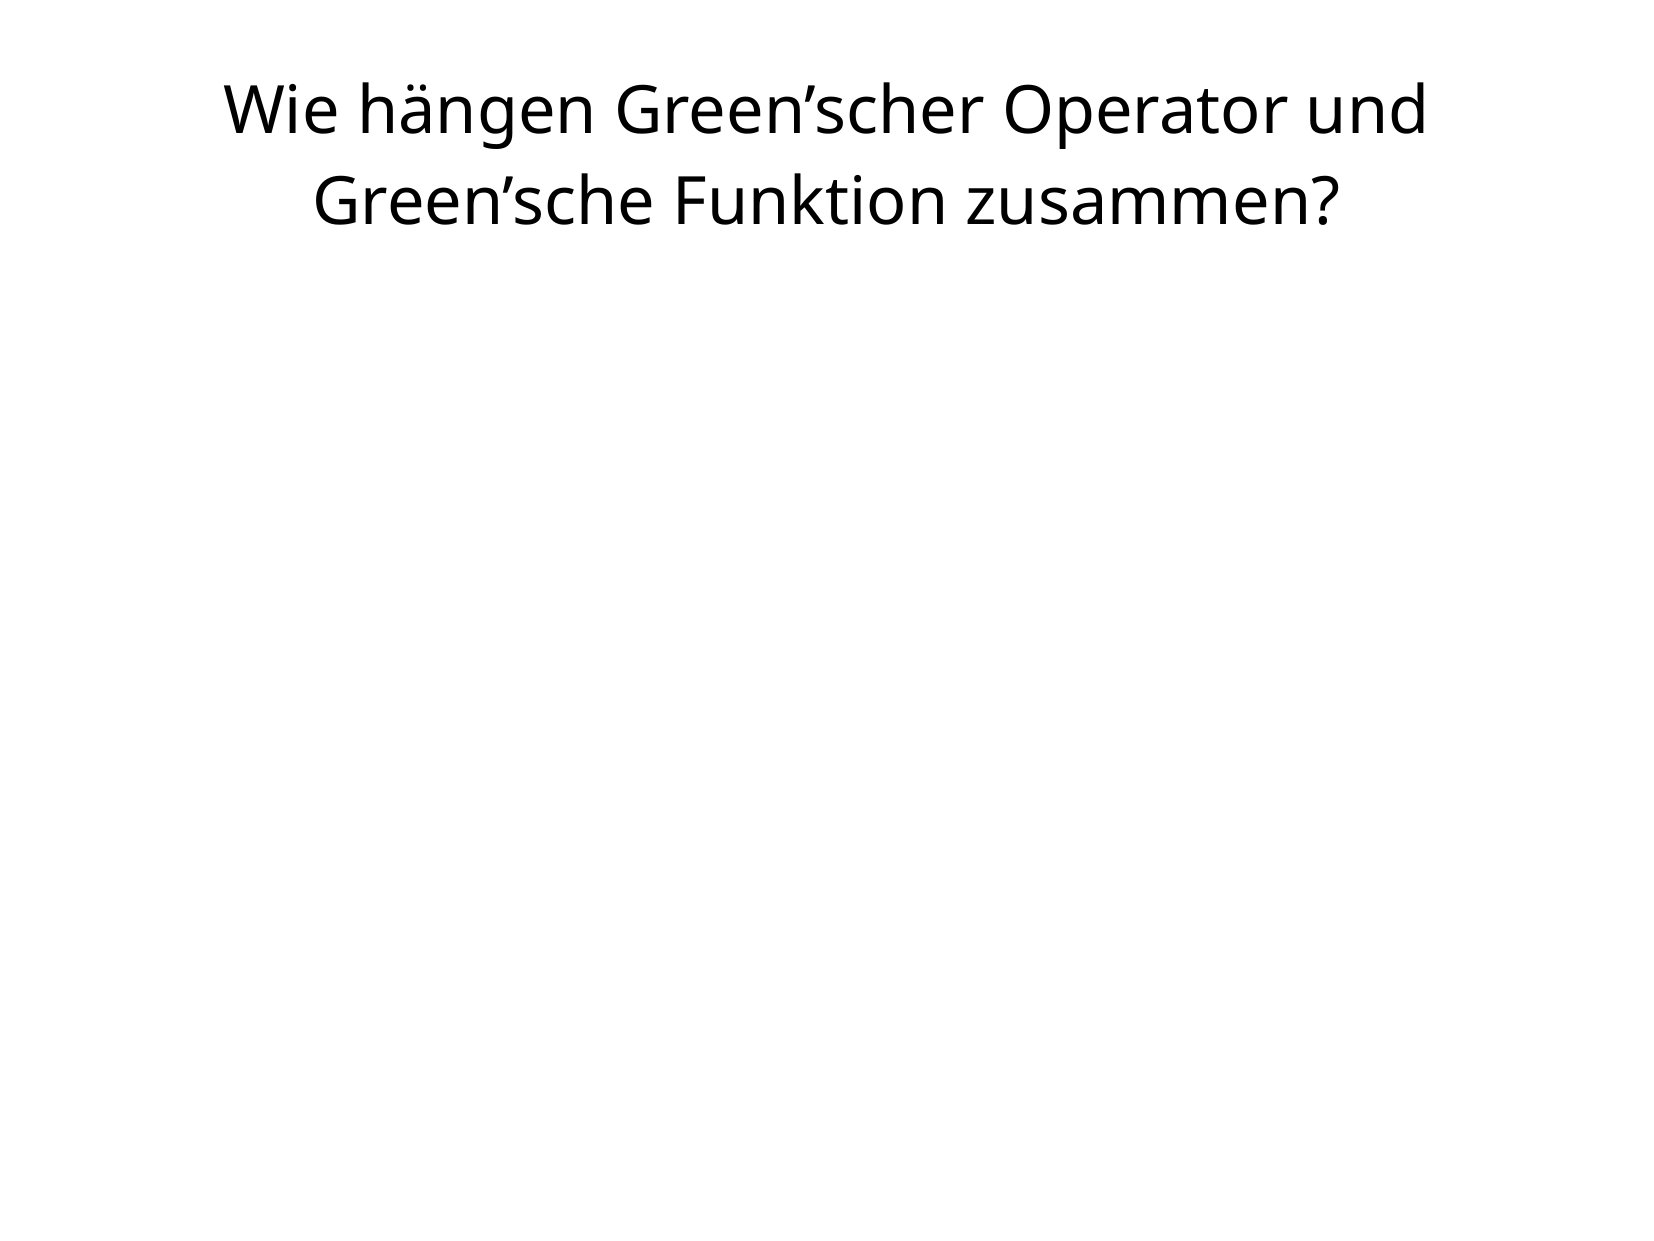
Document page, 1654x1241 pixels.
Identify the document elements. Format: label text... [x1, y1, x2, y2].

title Wie hängen Green’scher Operator und Green’sche Funktion zusammen? [82, 49, 1571, 257]
